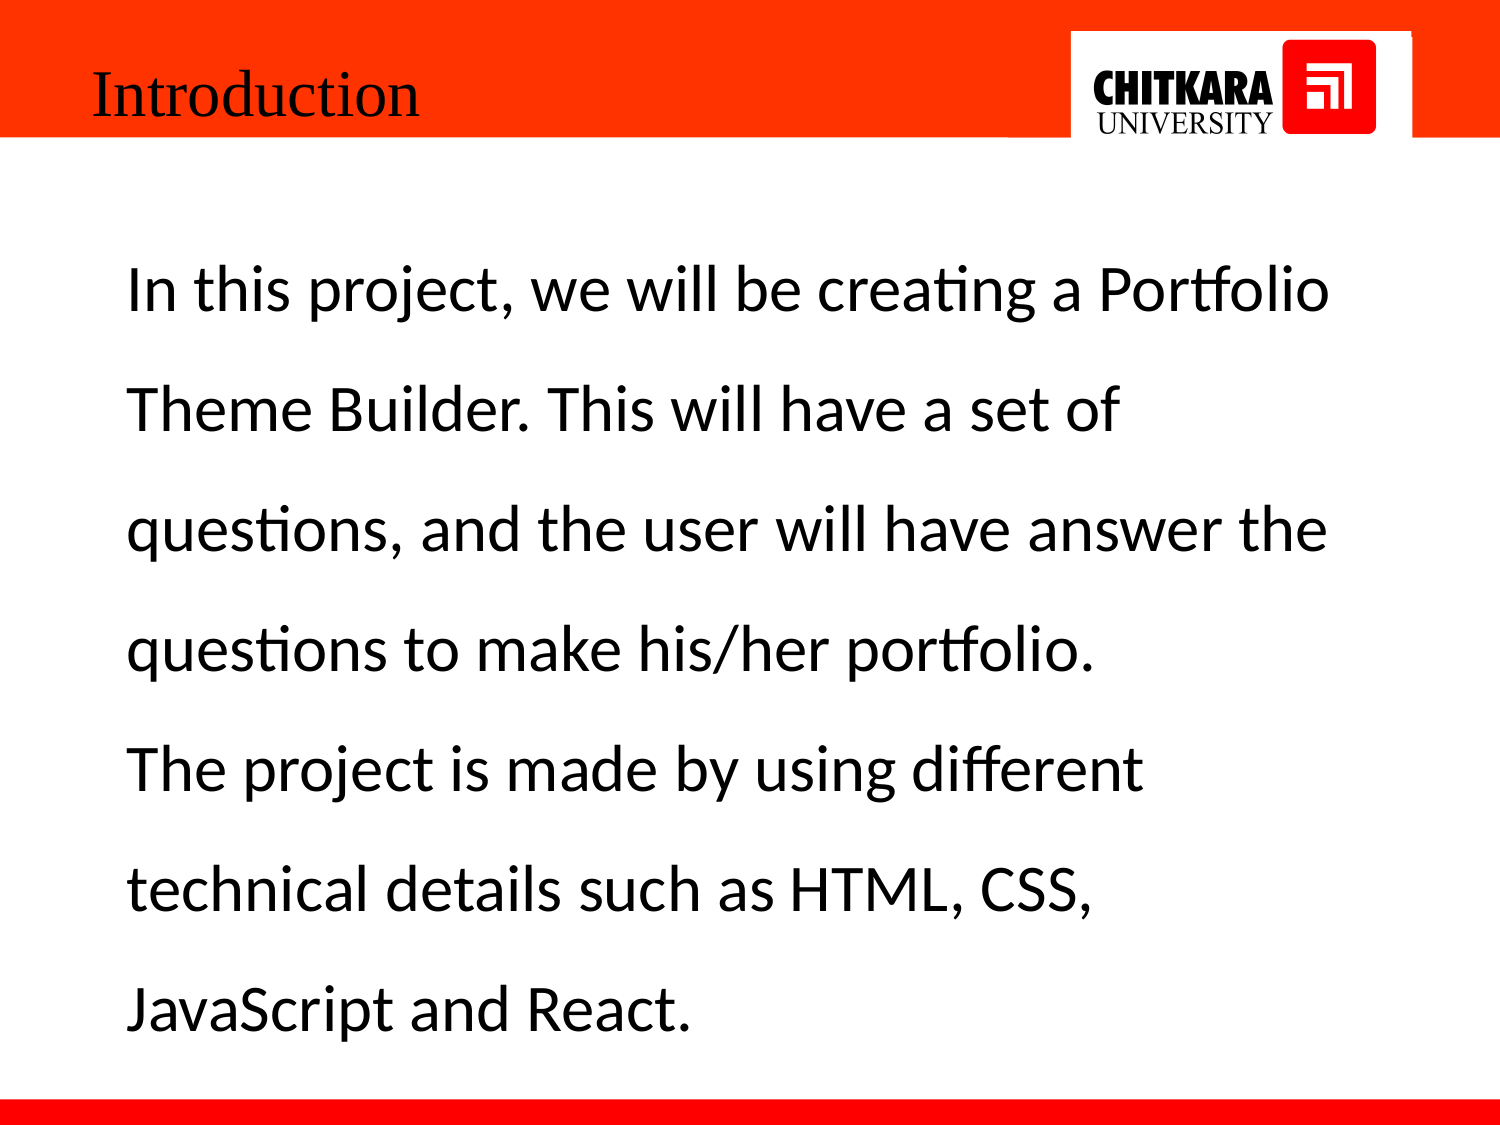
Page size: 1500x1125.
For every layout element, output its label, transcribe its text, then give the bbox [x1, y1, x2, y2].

picture [1074, 37, 1391, 138]
text_box Introduction [76, 42, 963, 138]
text_box In this project, we will be creating a Portfolio Theme Builder. This will have a set of questions, and the user will have answer the questions to make his/her portfolio. The project is made by using different technical details such as HTML, CSS, JavaScript and React. [112, 197, 1376, 1053]
